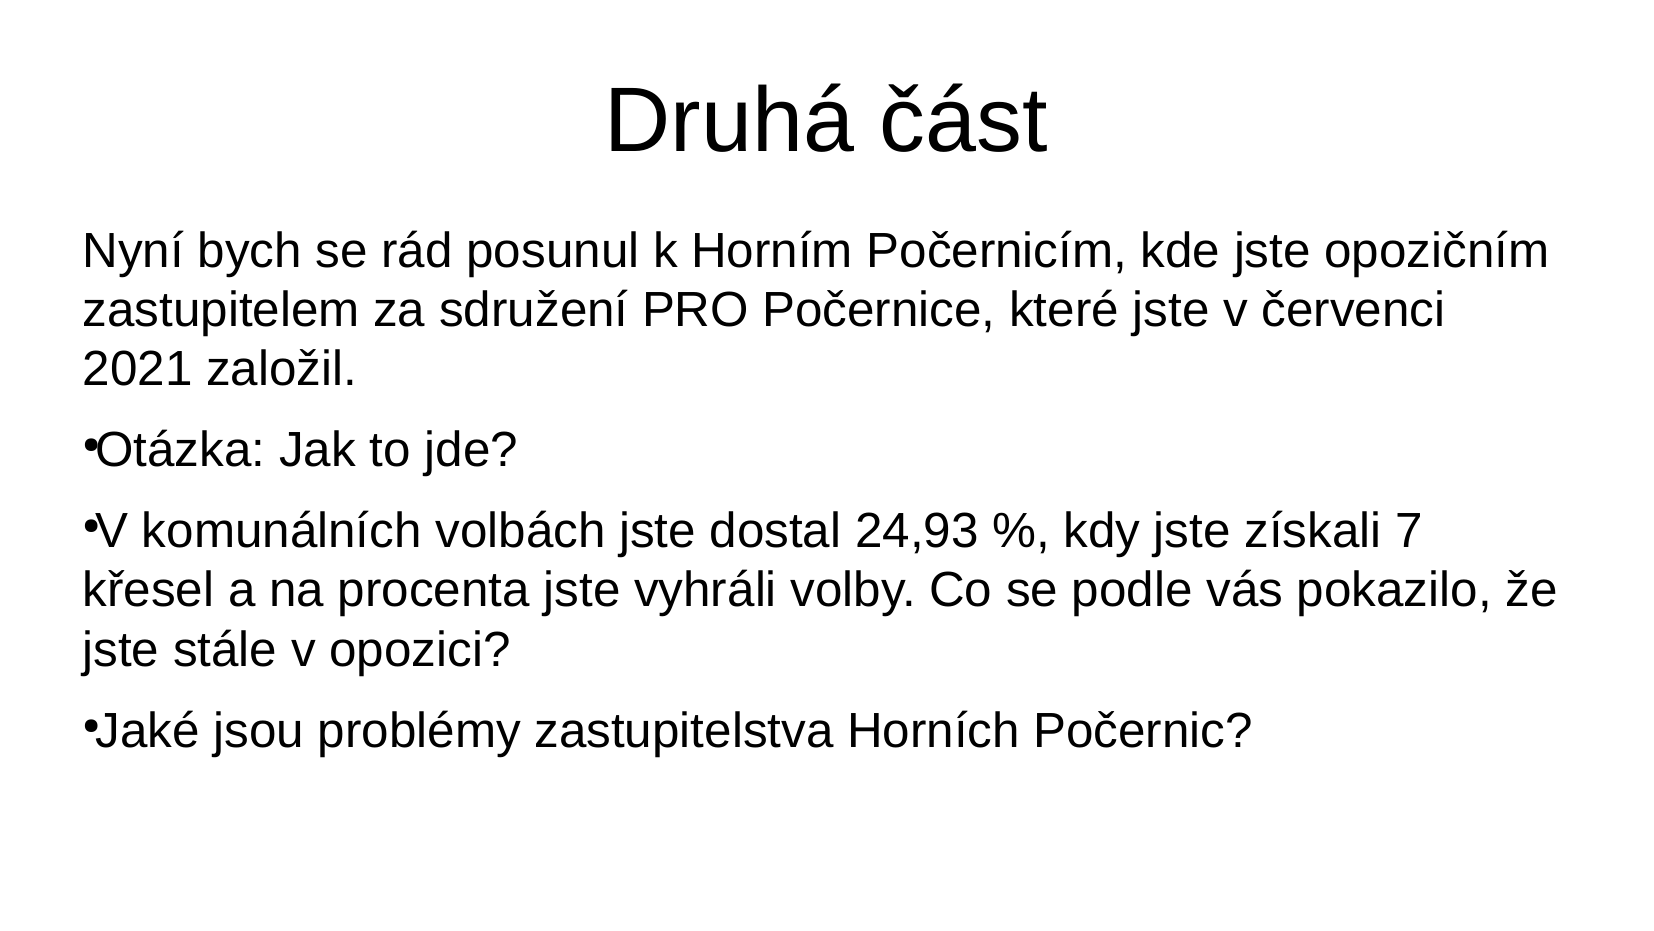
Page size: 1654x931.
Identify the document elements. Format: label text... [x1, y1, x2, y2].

list Nyní bych se rád posunul k Horním Počernicím, kde jste opozičním zastupitelem za sdružení PRO Počernice, které jste v červenci 2021 založil. Otázka: Jak to jde? V komunálních volbách jste dostal 24,93 %, kdy jste získali 7 křesel a na procenta jste vyhráli volby. Co se podle vás pokazilo, že jste stále v opozici? Jaké jsou problémy zastupitelstva Horních Počernic? [82, 217, 1571, 758]
title Druhá část [82, 37, 1571, 193]
